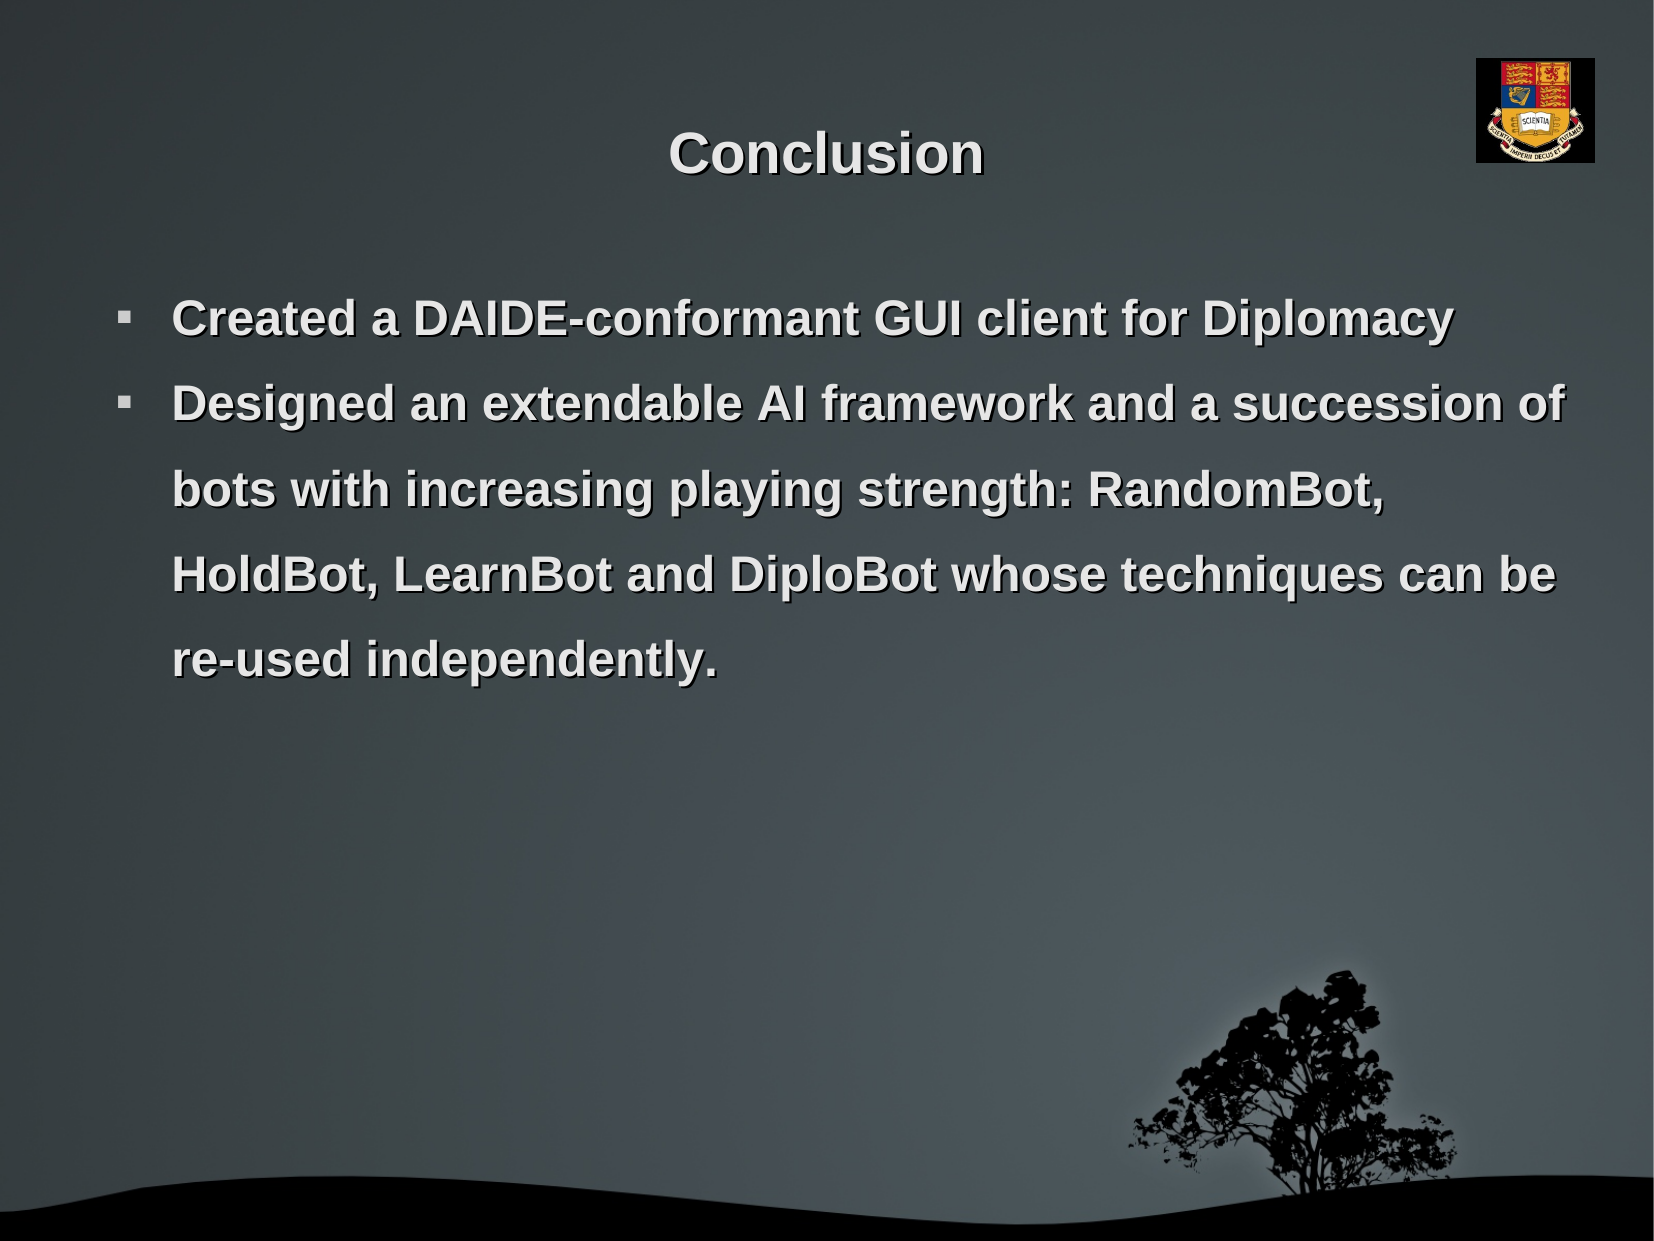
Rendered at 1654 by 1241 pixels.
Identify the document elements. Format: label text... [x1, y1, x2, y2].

list Created a DAIDE-conformant GUI client for Diplomacy Designed an extendable AI framework and a succession of bots with increasing playing strength: RandomBot, HoldBot, LearnBot and DiploBot whose techniques can be re-used independently. [82, 290, 1571, 1109]
picture [0, 0, 1654, 1241]
title Conclusion [82, 49, 1571, 257]
